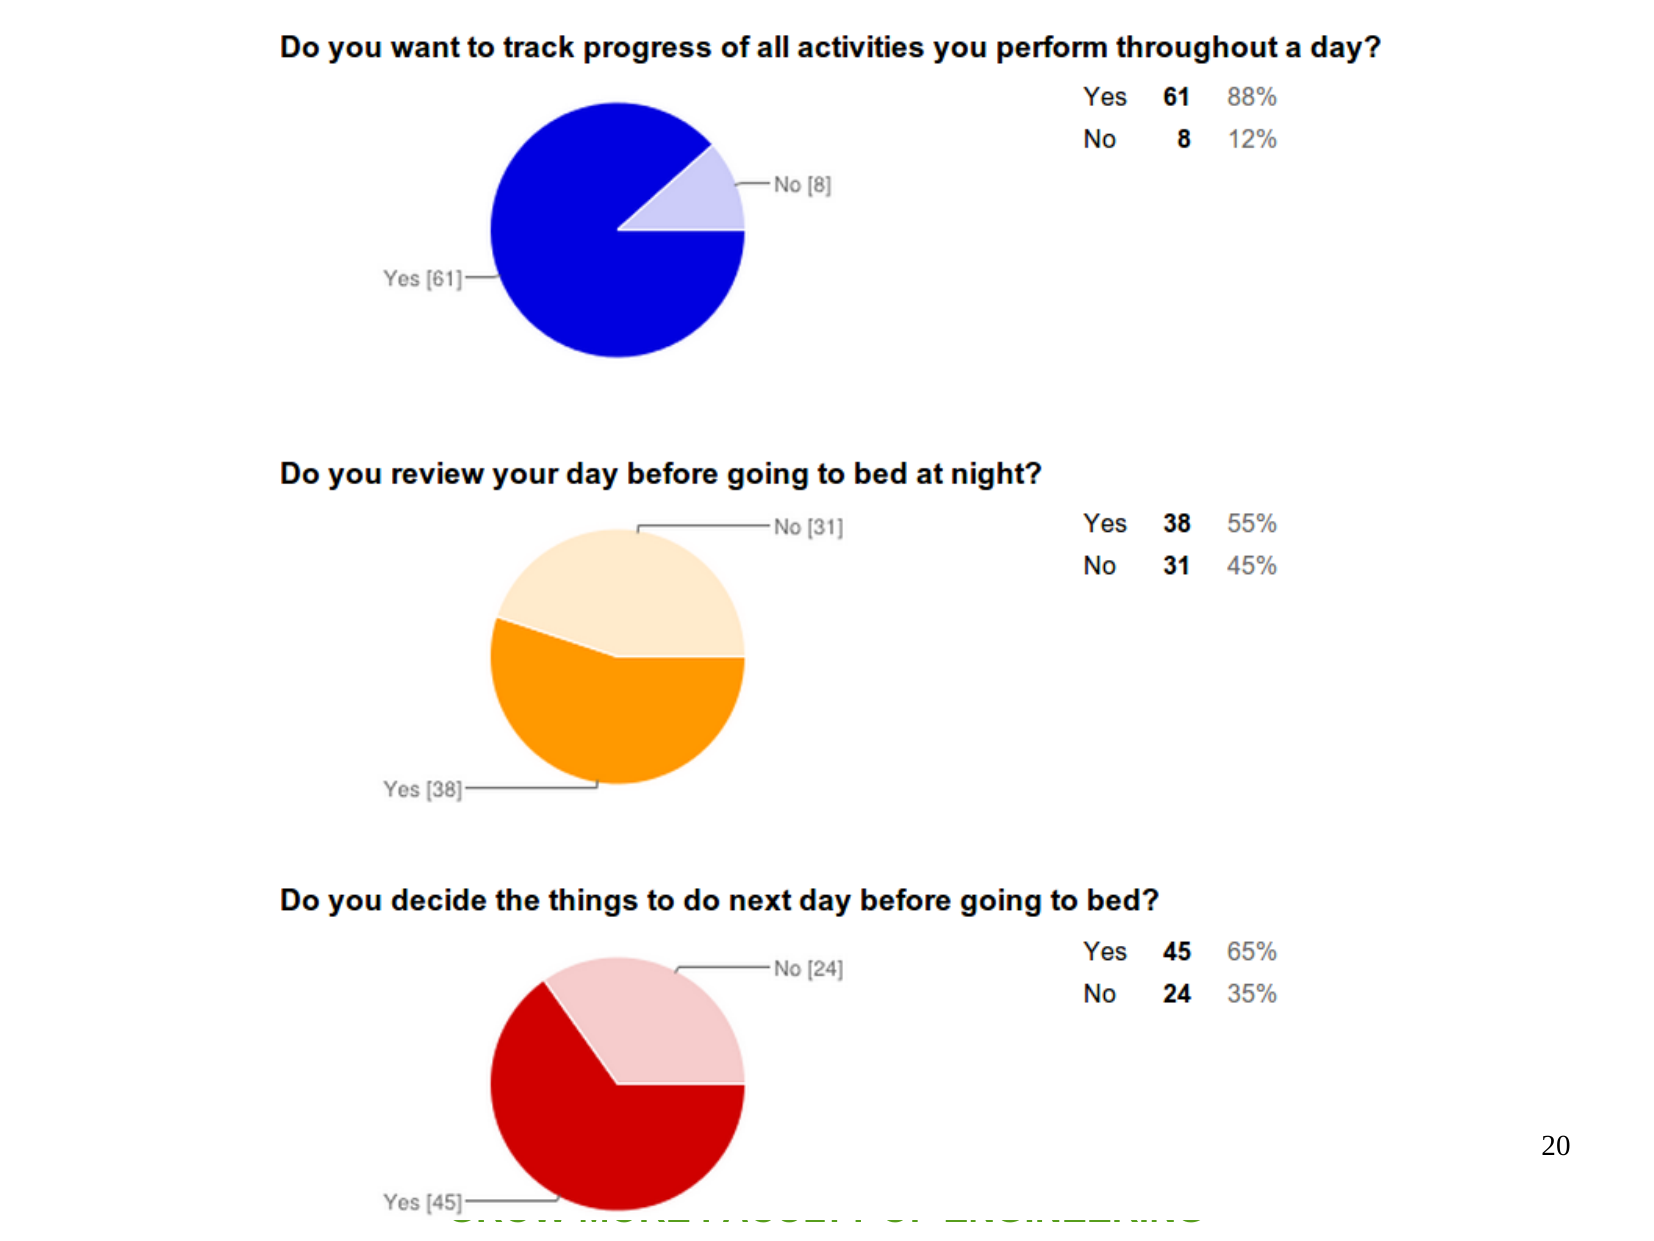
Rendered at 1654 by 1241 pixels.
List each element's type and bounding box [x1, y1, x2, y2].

picture [255, 20, 1398, 1221]
